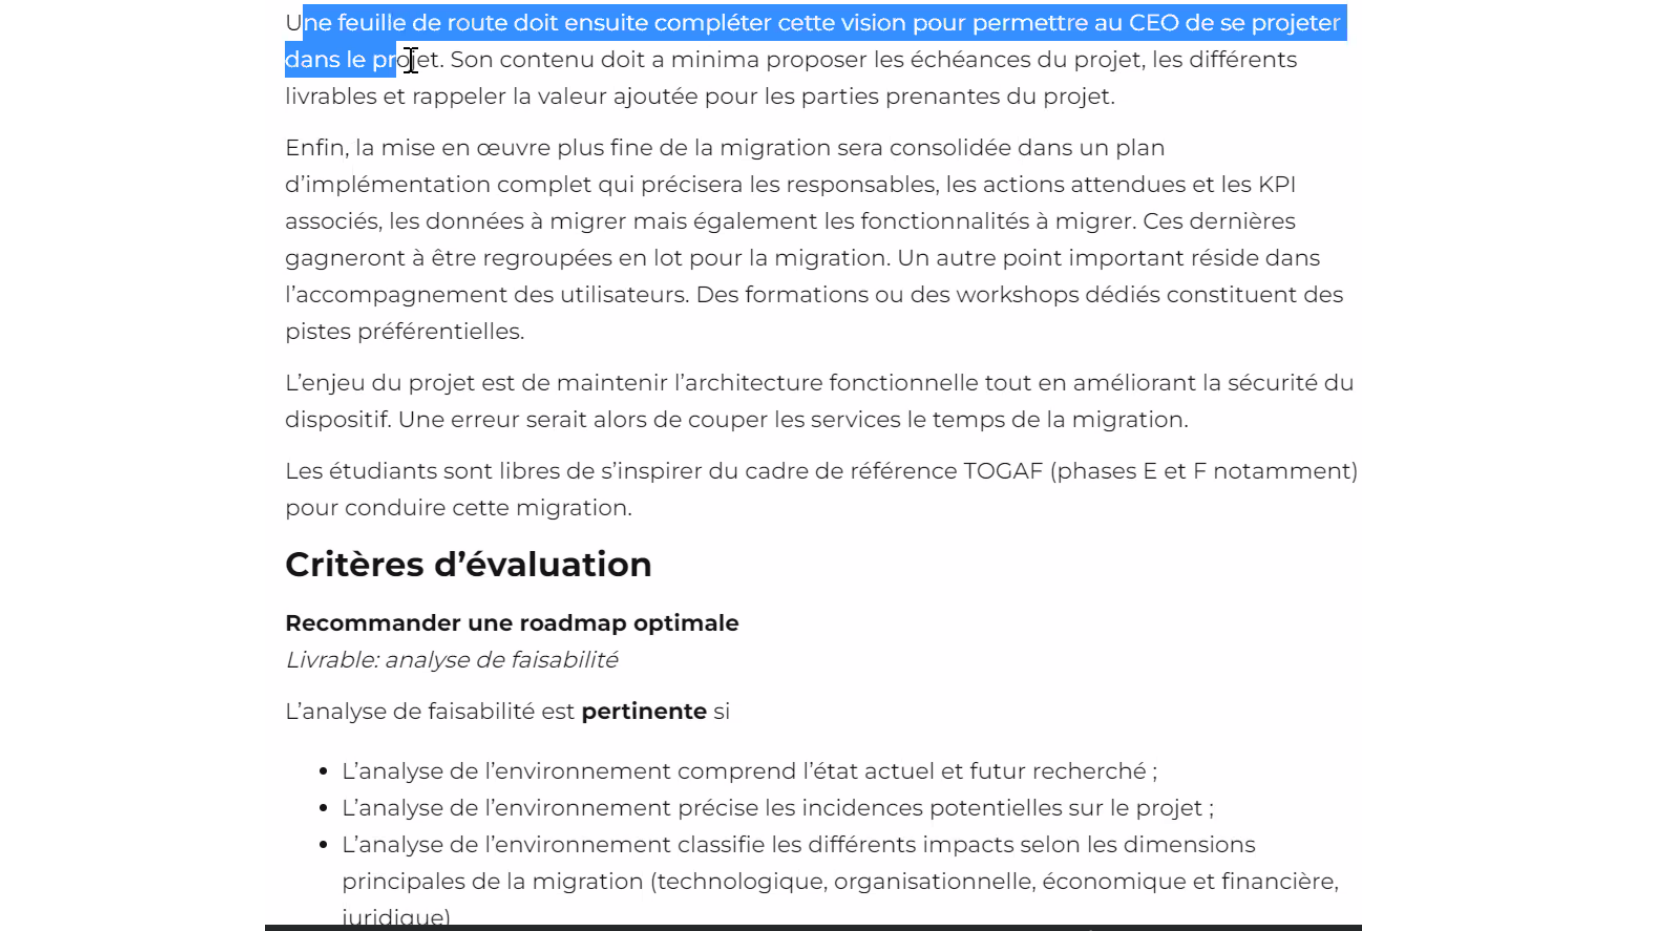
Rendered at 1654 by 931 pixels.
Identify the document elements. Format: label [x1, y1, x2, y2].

picture [265, 0, 1362, 931]
